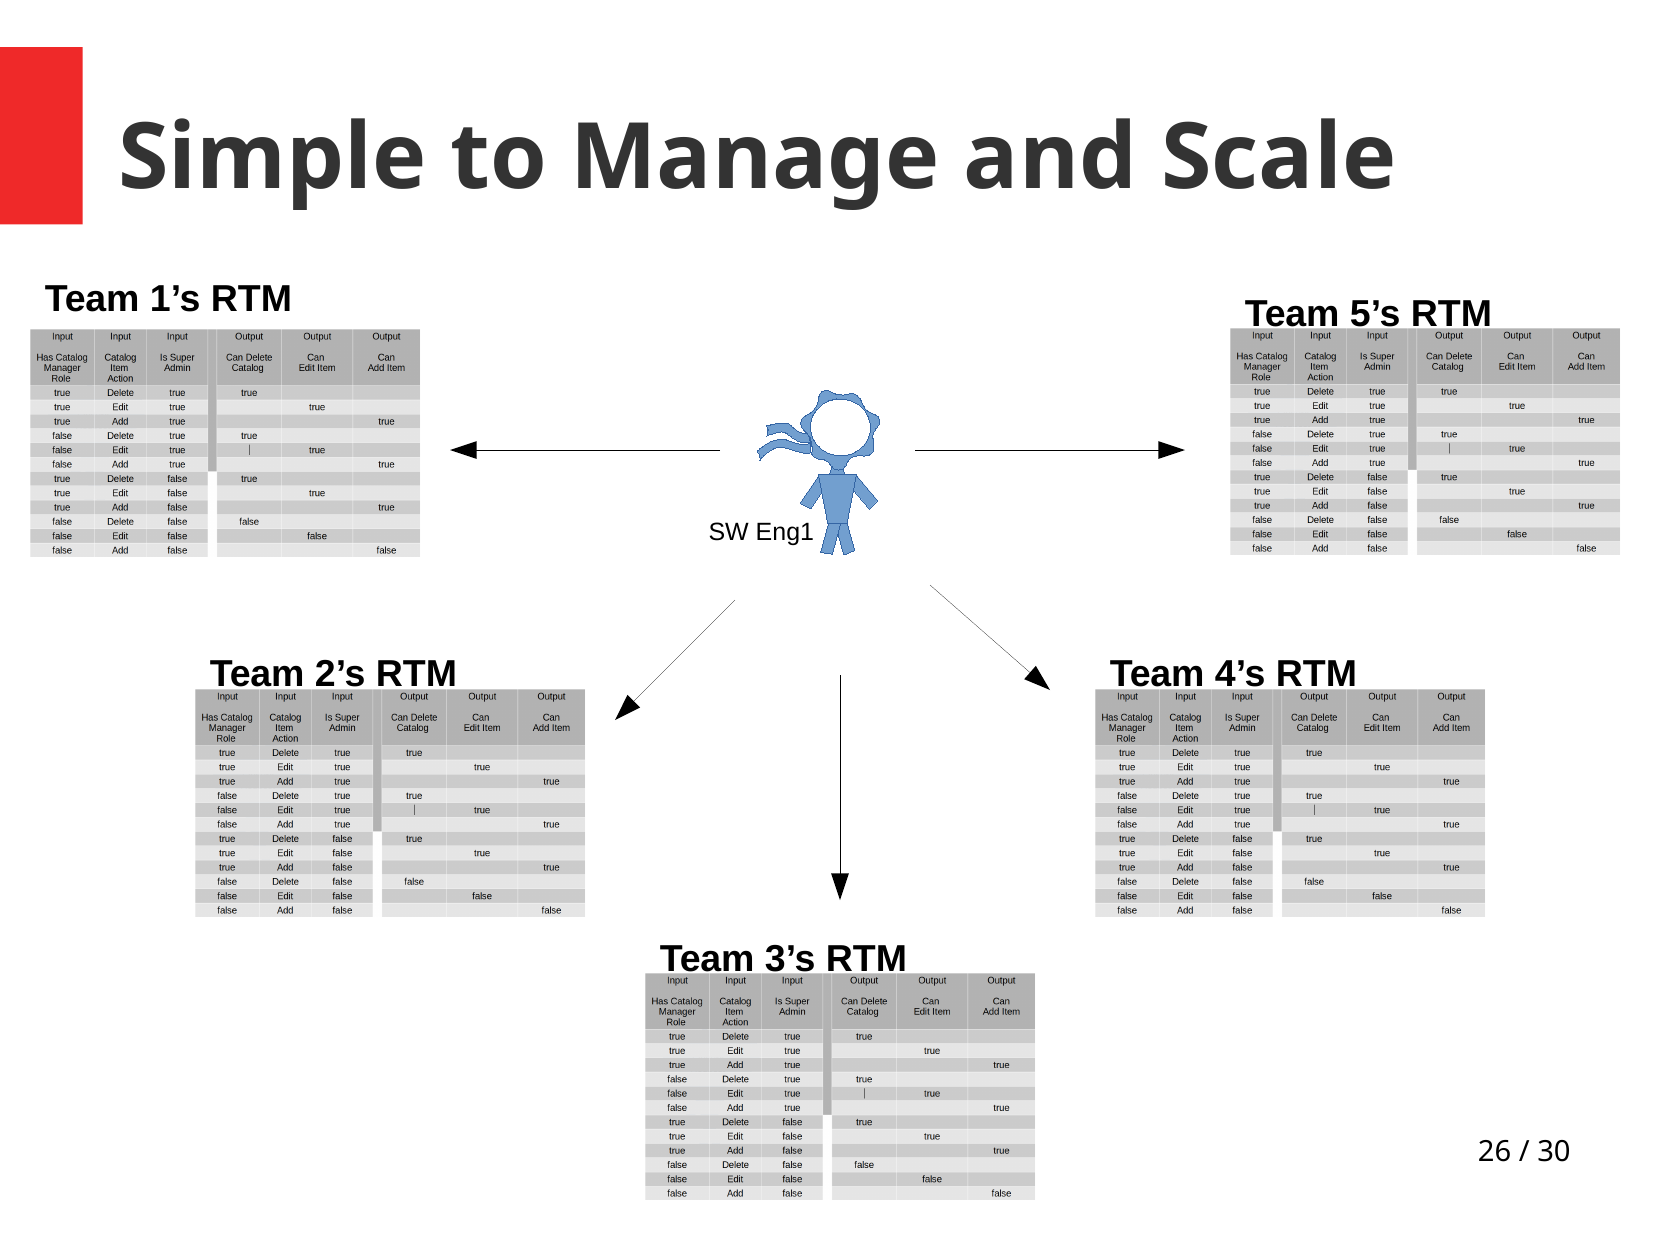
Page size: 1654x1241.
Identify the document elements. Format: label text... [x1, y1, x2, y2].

picture [30, 329, 421, 557]
text_box SW Eng1 [693, 510, 830, 554]
title Simple to Manage and Scale [118, 45, 1636, 260]
text_box Team 3’s RTM [645, 930, 976, 991]
text_box Team 2’s RTM [195, 645, 526, 706]
picture [645, 973, 1036, 1201]
picture [1095, 689, 1486, 917]
text_box Team 1’s RTM [30, 270, 361, 331]
text_box Team 5’s RTM [1230, 285, 1561, 346]
text_box Team 4’s RTM [1095, 645, 1426, 706]
picture [1230, 328, 1621, 556]
text_box [757, 390, 880, 555]
picture [195, 689, 586, 917]
